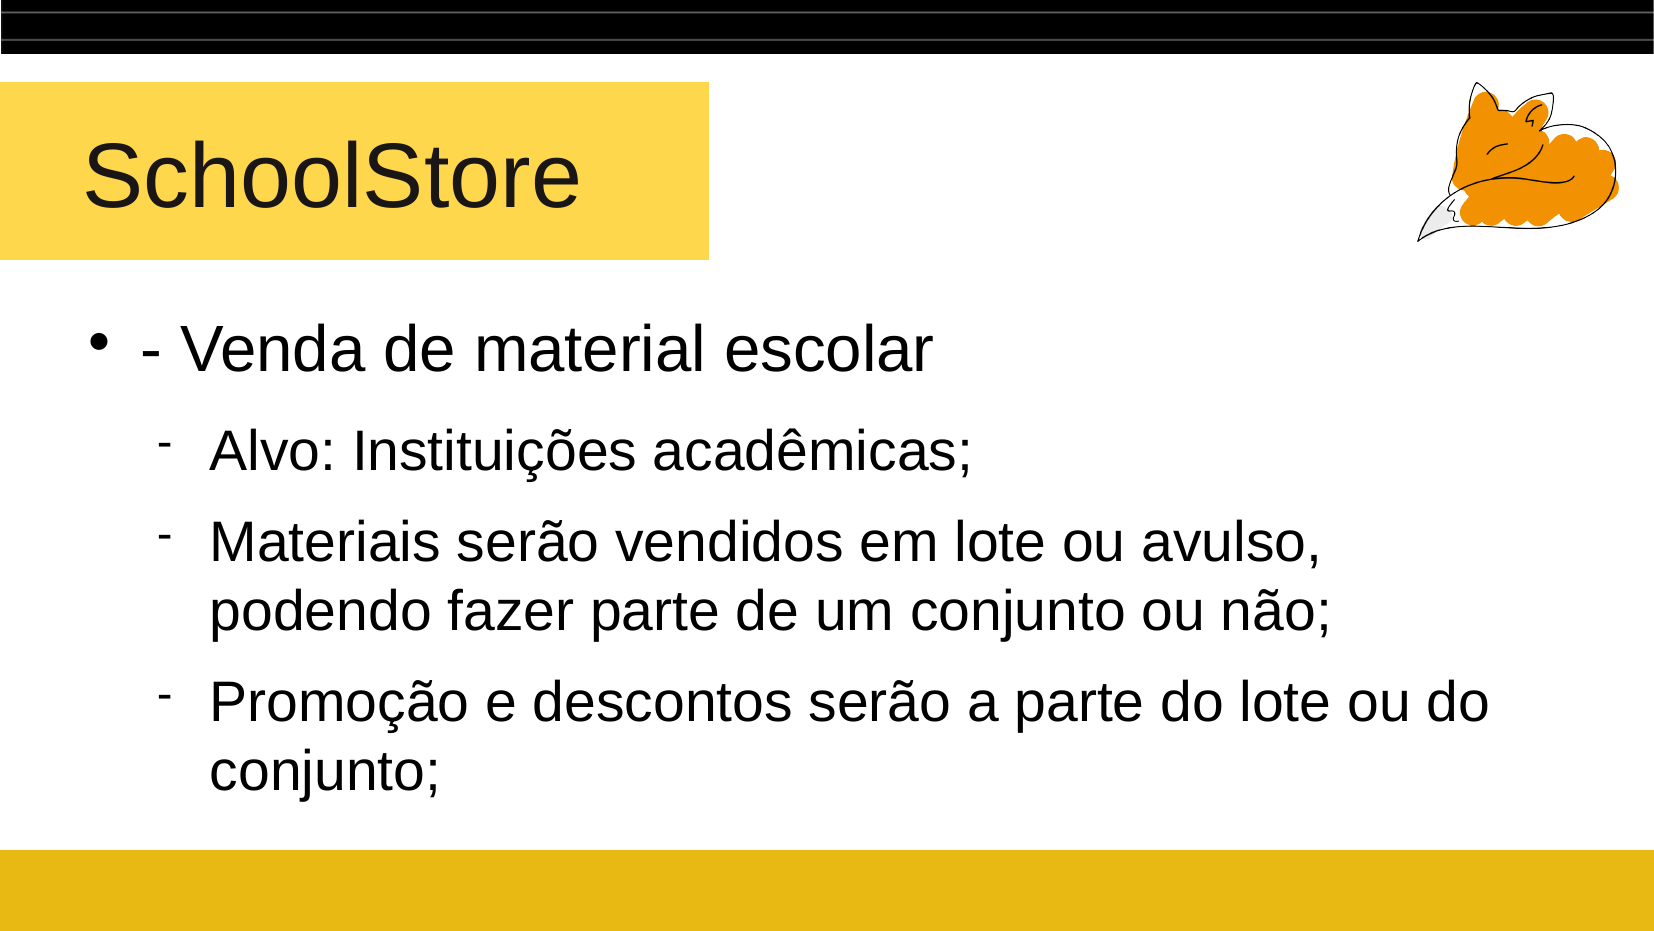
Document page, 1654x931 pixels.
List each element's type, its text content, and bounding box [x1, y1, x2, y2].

text_box SchoolStore [82, 115, 1417, 226]
text_box [0, 82, 709, 260]
picture [1417, 82, 1619, 242]
text_box [0, 850, 1654, 931]
text_box - Venda de material escolar Alvo: Instituições acadêmicas; Materiais serão vendidos em lote ou avulso, podendo fazer parte de um conjunto ou não; Promoção e descontos serão a parte do lote ou do conjunto; [70, 305, 1559, 804]
picture [1, 0, 1654, 54]
